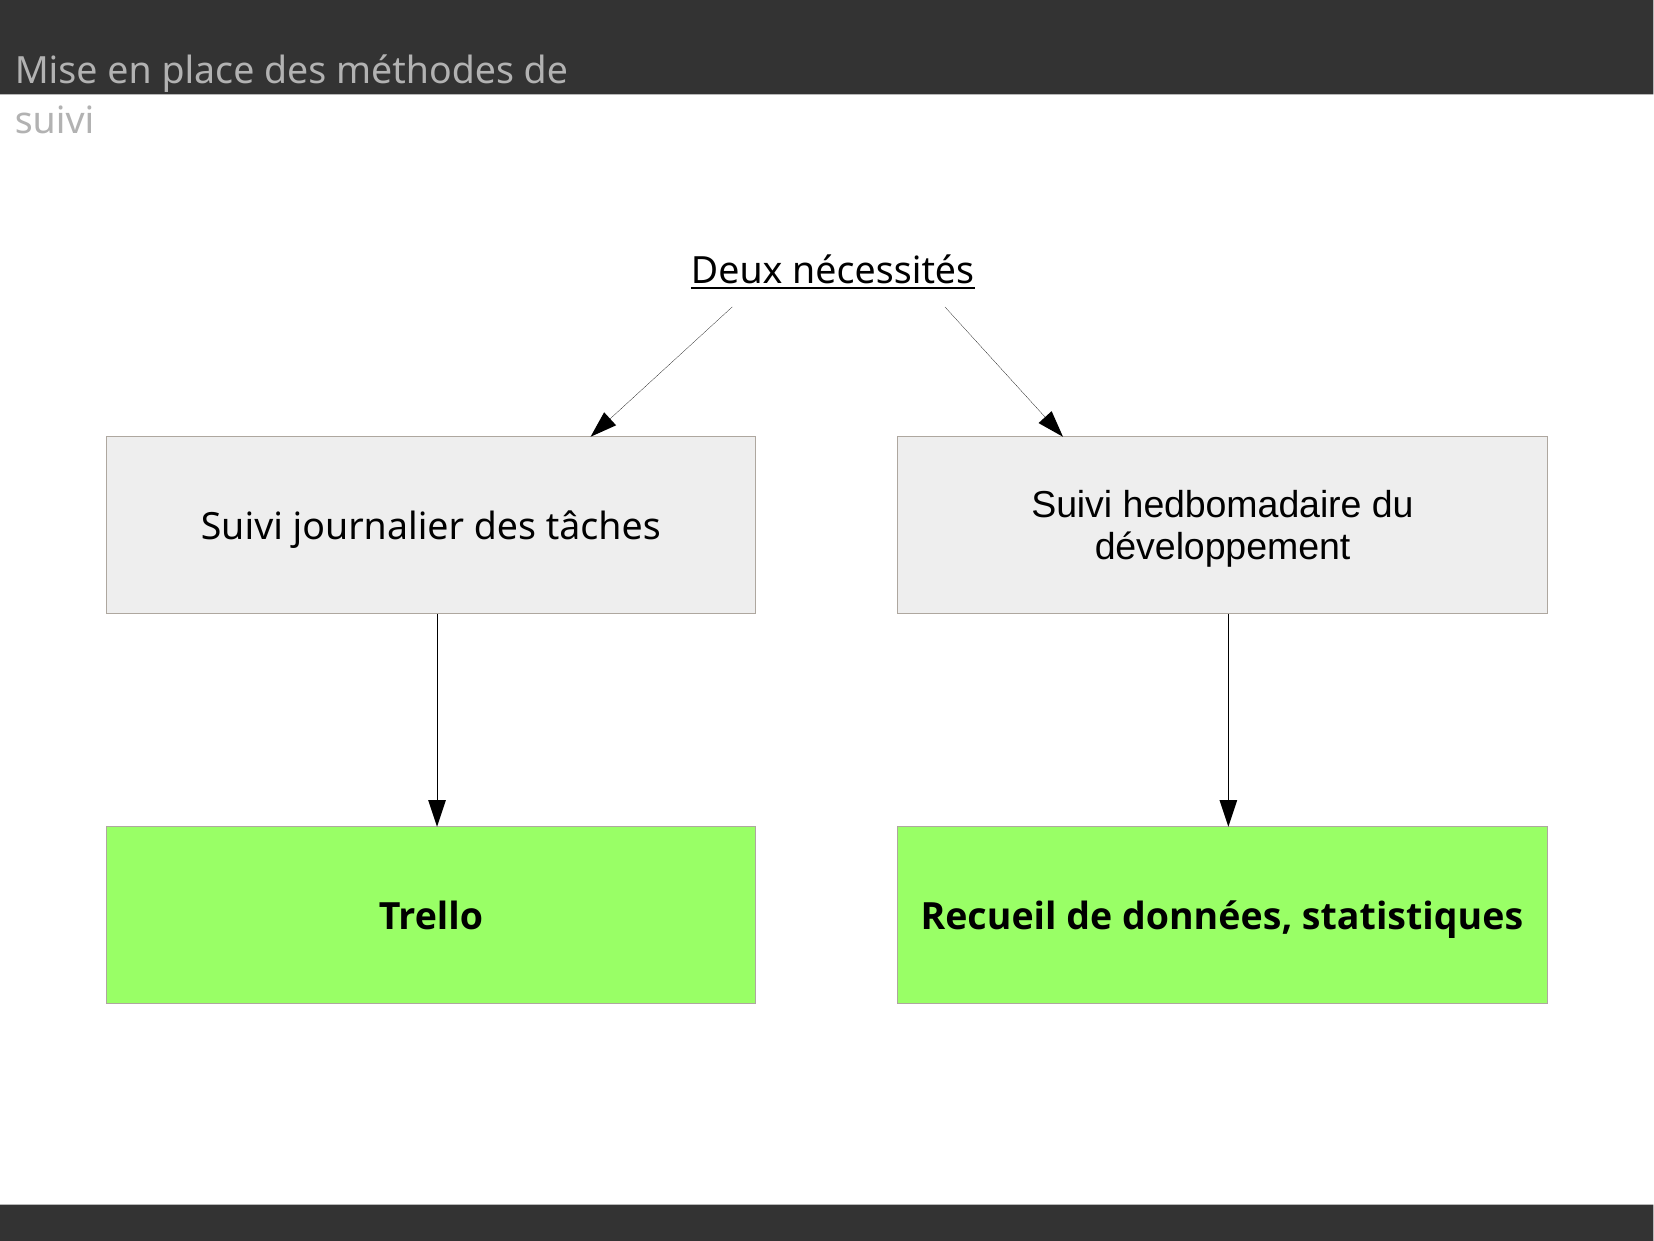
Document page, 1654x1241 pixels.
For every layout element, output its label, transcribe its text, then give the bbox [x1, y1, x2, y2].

text_box Trello [106, 826, 756, 1004]
text_box Mise en place des méthodes de suivi [0, 35, 650, 95]
text_box [0, 1204, 1654, 1241]
text_box Recueil de données, statistiques [897, 826, 1548, 1004]
text_box Deux nécessités [283, 236, 1382, 296]
text_box Suivi journalier des tâches [106, 436, 756, 614]
text_box Suivi hedbomadaire du développement [897, 436, 1548, 614]
text_box [0, 0, 1654, 95]
